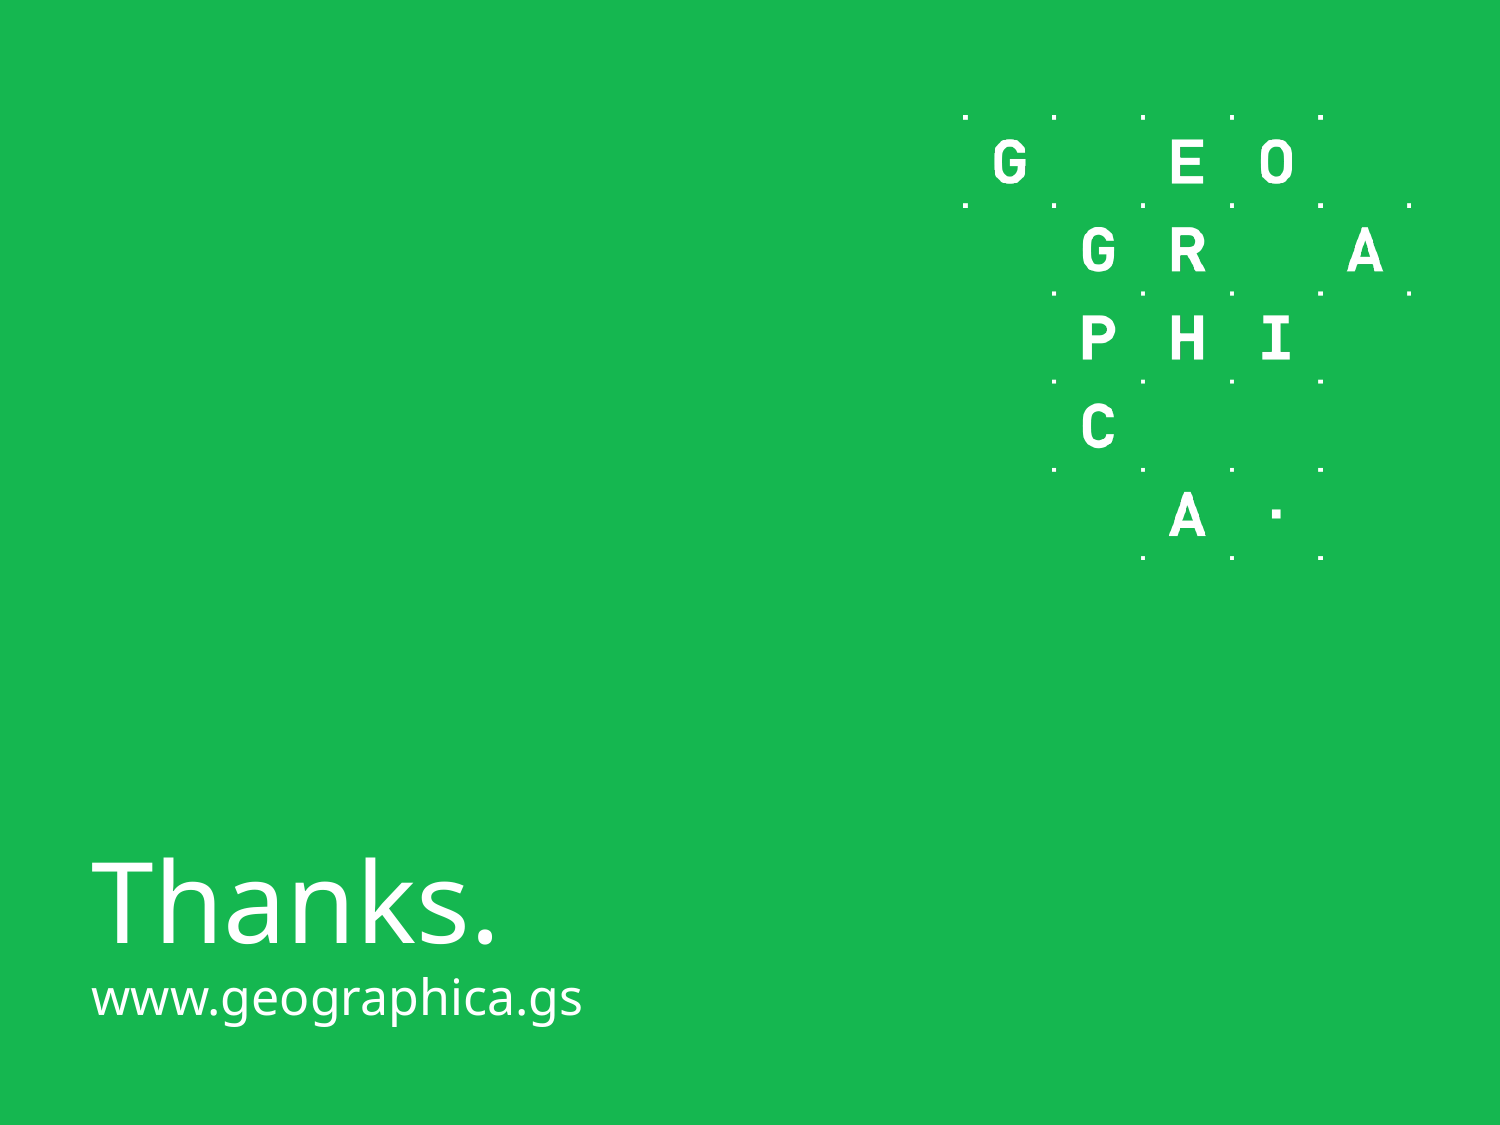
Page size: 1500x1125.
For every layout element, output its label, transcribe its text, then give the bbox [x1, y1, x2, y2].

text_box Thanks. www.geographica.gs [76, 815, 1411, 1061]
picture [963, 115, 1411, 563]
